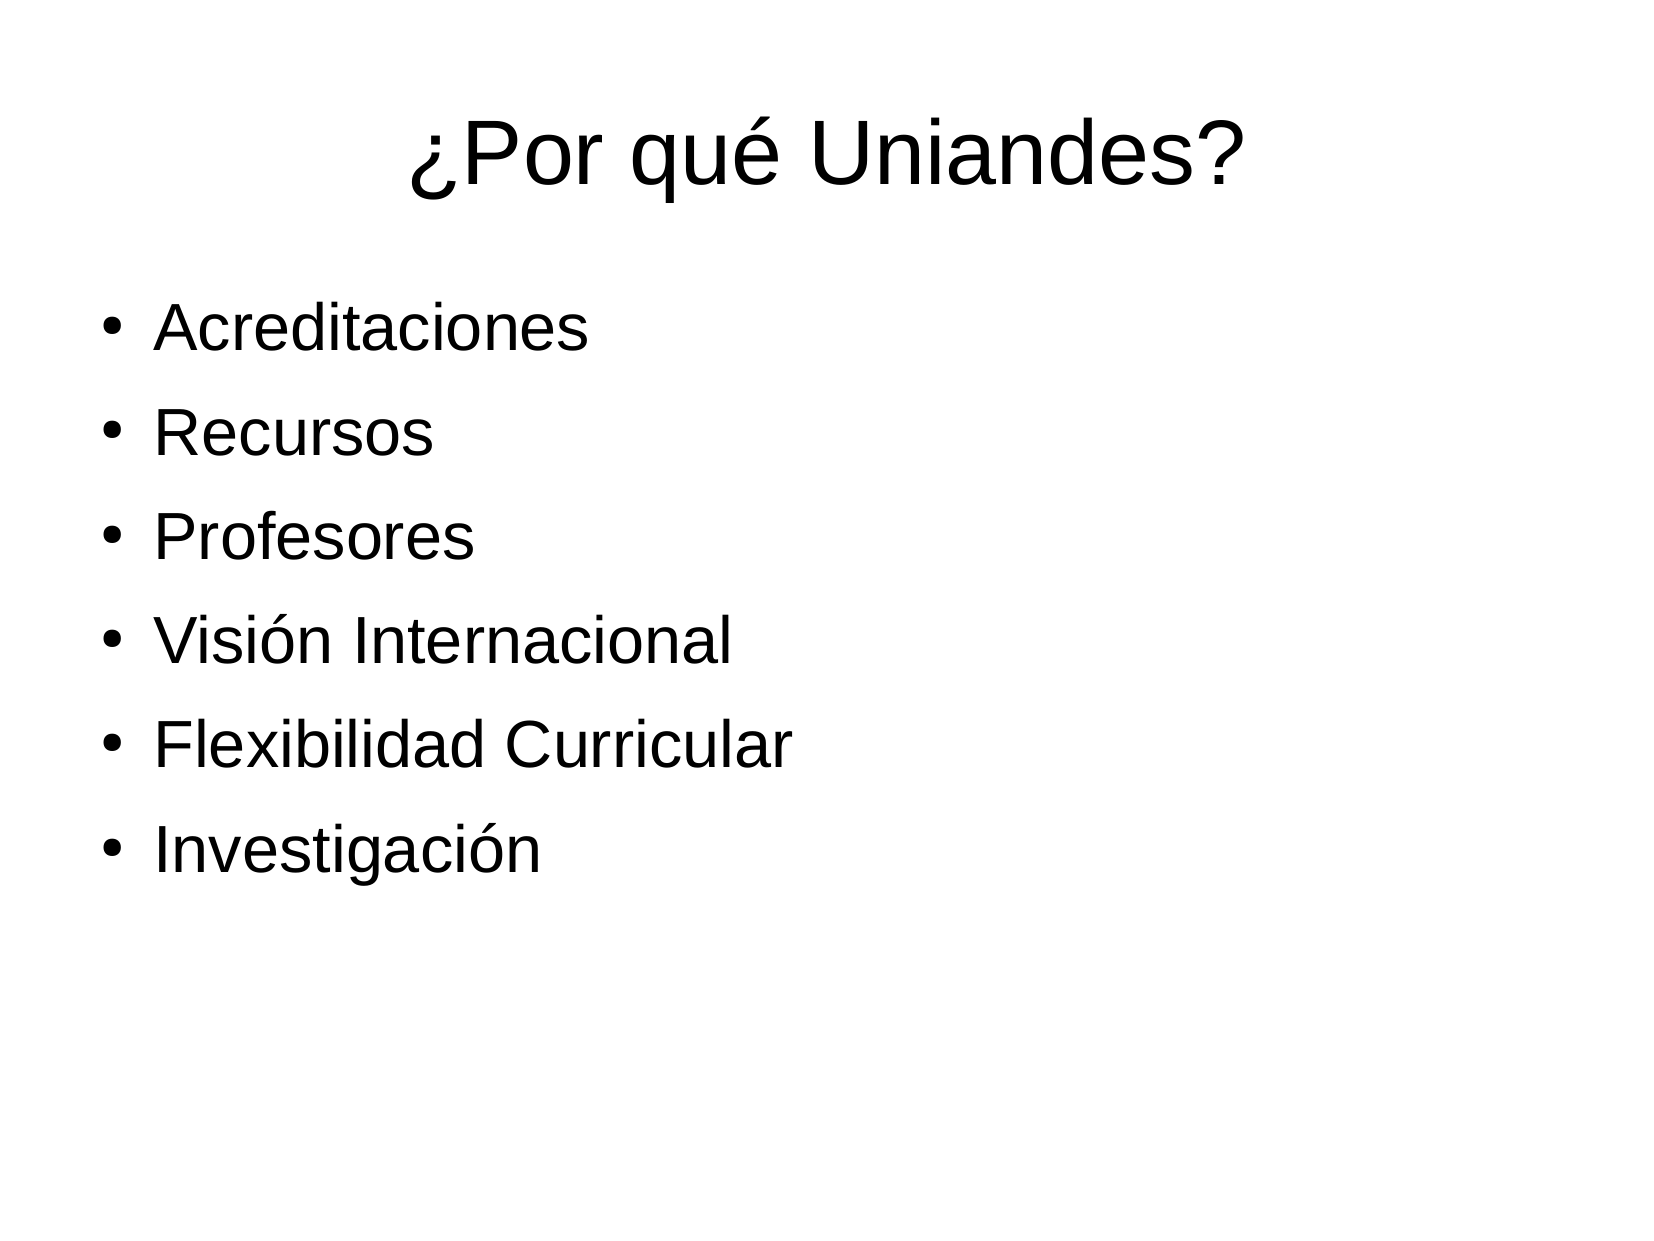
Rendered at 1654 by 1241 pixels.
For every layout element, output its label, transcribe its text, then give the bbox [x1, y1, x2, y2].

title ¿Por qué Uniandes? [82, 49, 1571, 257]
list Acreditaciones Recursos Profesores Visión Internacional Flexibilidad Curricular Investigación [82, 290, 1571, 1010]
